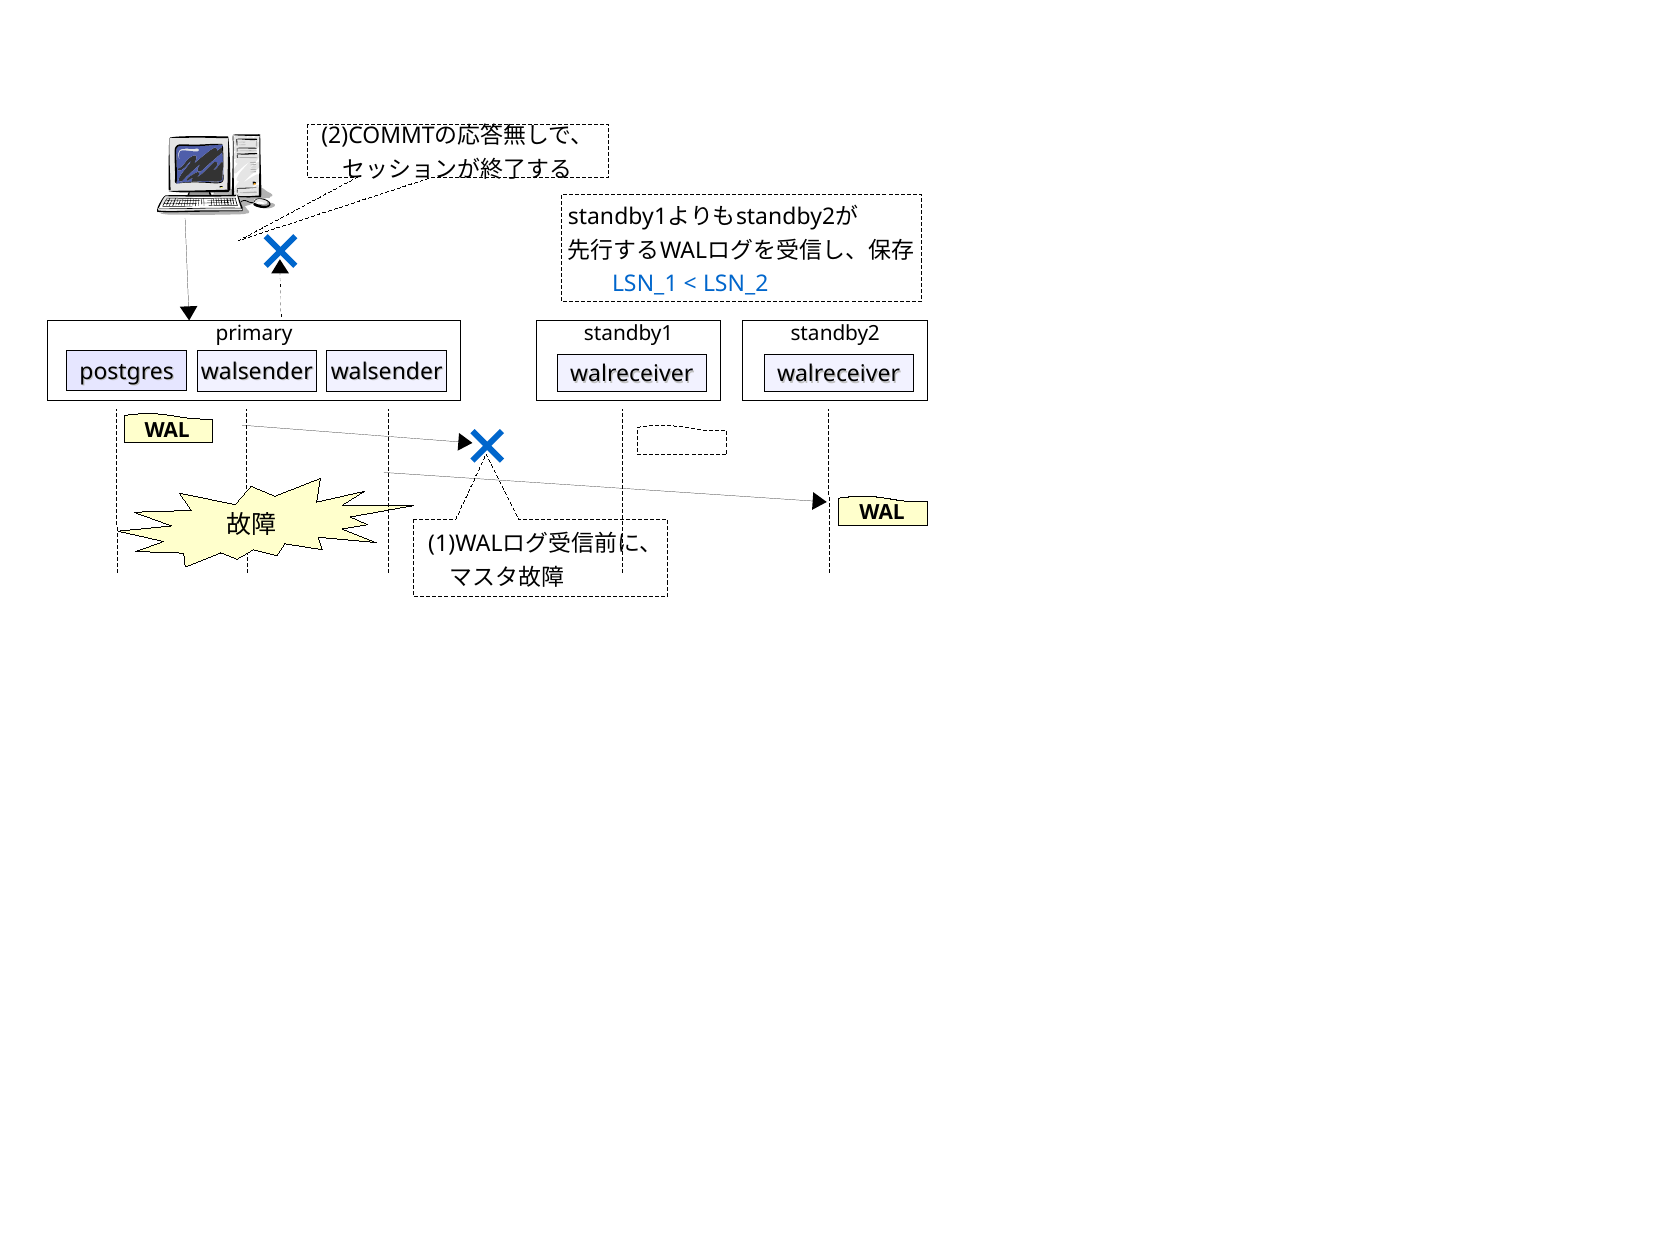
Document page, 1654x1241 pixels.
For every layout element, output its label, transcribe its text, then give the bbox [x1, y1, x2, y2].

text_box standby1 [536, 320, 721, 401]
text_box (2)COMMTの応答無しで、 セッションが終了する [238, 124, 609, 241]
text_box walsender [197, 350, 317, 392]
text_box [124, 414, 129, 443]
text_box standby1よりもstandby2が 先行するWALログを受信し、保存 LSN_1 < LSN_2 [561, 194, 922, 302]
text_box walsender [326, 350, 447, 392]
text_box [838, 497, 844, 526]
text_box walreceiver [557, 354, 707, 392]
text_box WAL [844, 490, 920, 533]
text_box [920, 501, 928, 526]
text_box WAL [129, 407, 205, 451]
text_box standby2 [742, 320, 928, 401]
text_box (1)WALログ受信前に、 マスタ故障 [413, 454, 668, 597]
text_box primary [47, 320, 461, 401]
text_box walreceiver [764, 354, 914, 392]
text_box 故障 [118, 478, 414, 567]
picture [153, 131, 278, 219]
text_box [205, 419, 213, 443]
text_box postgres [66, 350, 187, 391]
